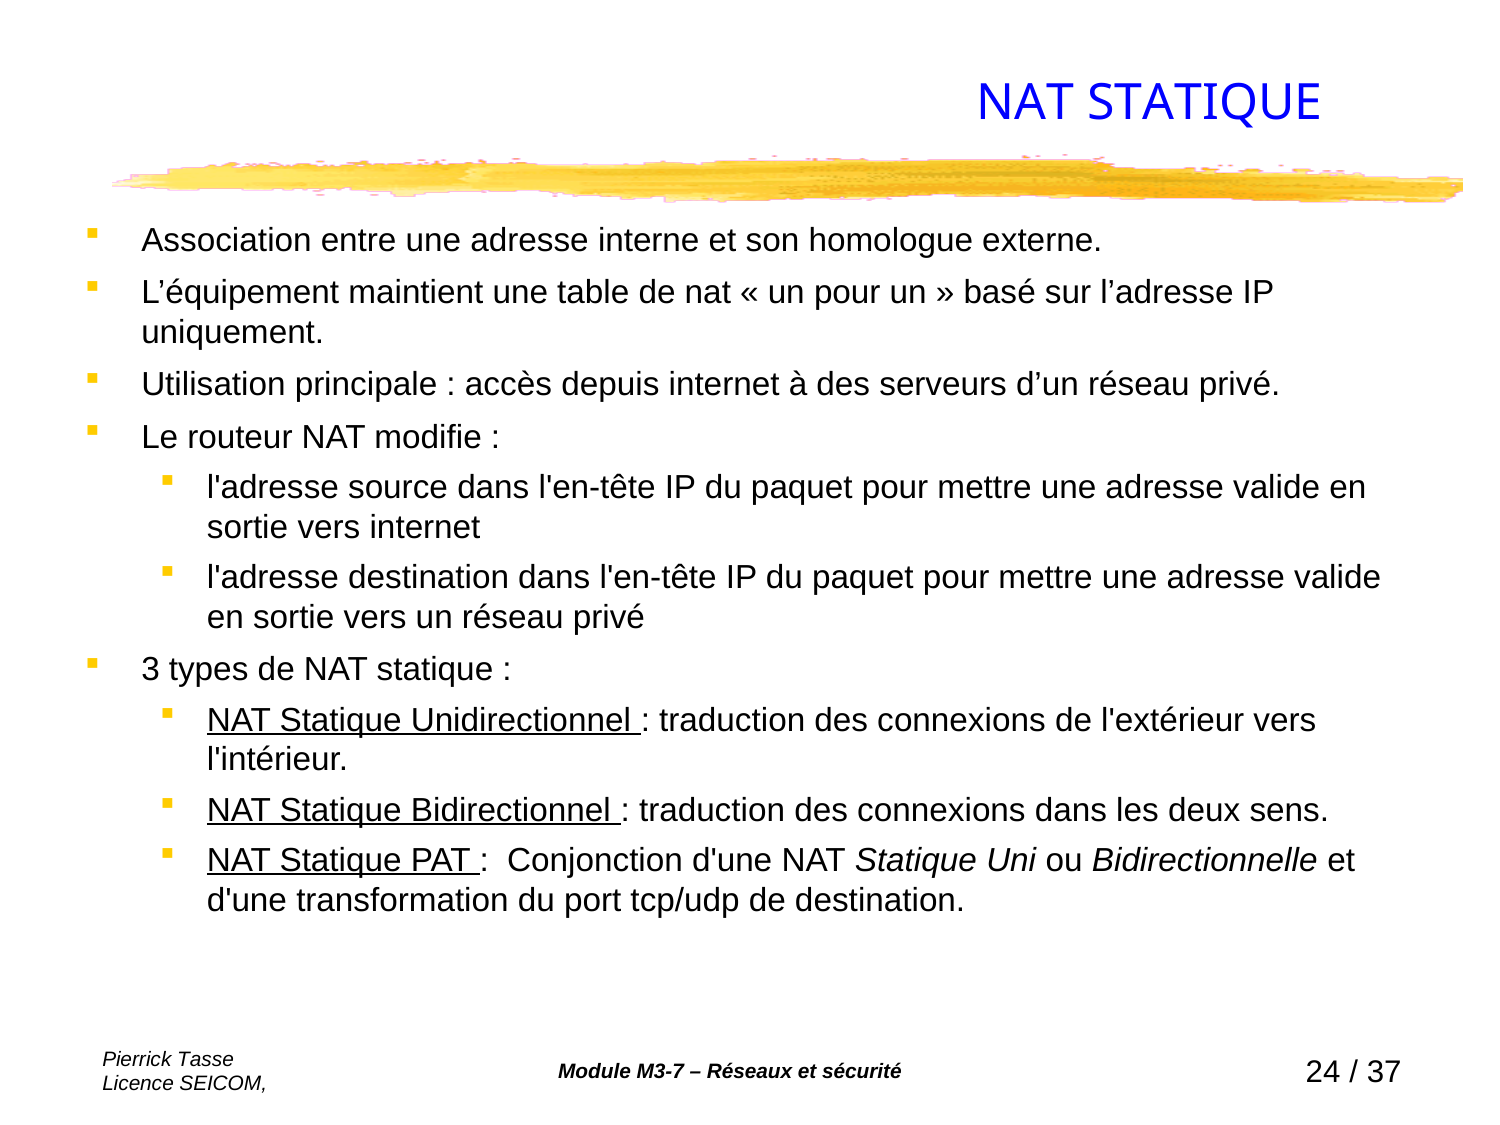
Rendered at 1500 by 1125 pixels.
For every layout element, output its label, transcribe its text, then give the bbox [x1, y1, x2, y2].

title NAT STATIQUE [62, 37, 1338, 138]
list Association entre une adresse interne et son homologue externe. L’équipement maintient une table de nat « un pour un » basé sur l’adresse IP uniquement. Utilisation principale : accès depuis internet à des serveurs d’un réseau privé. Le routeur NAT modifie : l'adresse source dans l'en-tête IP du paquet pour mettre une adresse valide en sortie vers internet l'adresse destination dans l'en-tête IP du paquet pour mettre une adresse valide en sortie vers un réseau privé 3 types de NAT statique : NAT Statique Unidirectionnel : traduction des connexions de l'extérieur vers l'intérieur. NAT Statique Bidirectionnel : traduction des connexions dans les deux sens. NAT Statique PAT : Conjonction d'une NAT Statique Uni ou Bidirectionnelle et d'une transformation du port tcp/udp de destination. [69, 210, 1412, 1016]
picture [112, 149, 1463, 213]
